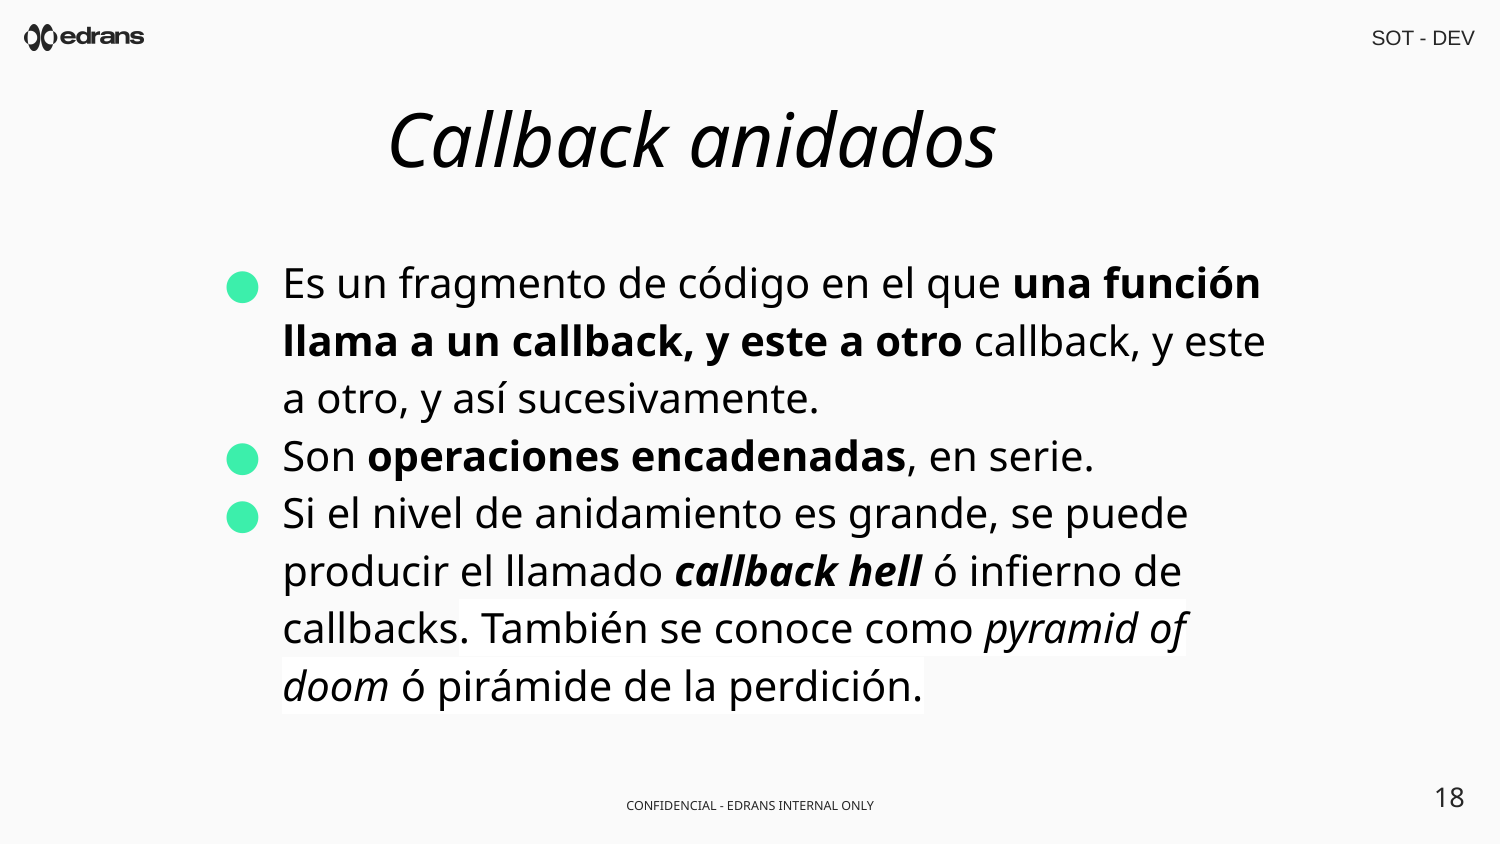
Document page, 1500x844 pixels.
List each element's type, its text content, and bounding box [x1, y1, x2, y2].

text_box SOT - DEV [1266, 24, 1475, 51]
text_box CONFIDENCIAL - EDRANS INTERNAL ONLY [613, 797, 887, 814]
text_box Callback anidados [143, 77, 1242, 203]
text_box Es un fragmento de código en el que una función llama a un callback, y este a otro callback, y este a otro, y así sucesivamente. Son operaciones encadenadas, en serie. Si el nivel de anidamiento es grande, se puede producir el llamado callback hell ó infierno de callbacks. También se conoce como pyramid of doom ó pirámide de la perdición. [192, 234, 1308, 679]
slide_number <número> [1389, 764, 1480, 830]
picture [24, 24, 144, 51]
